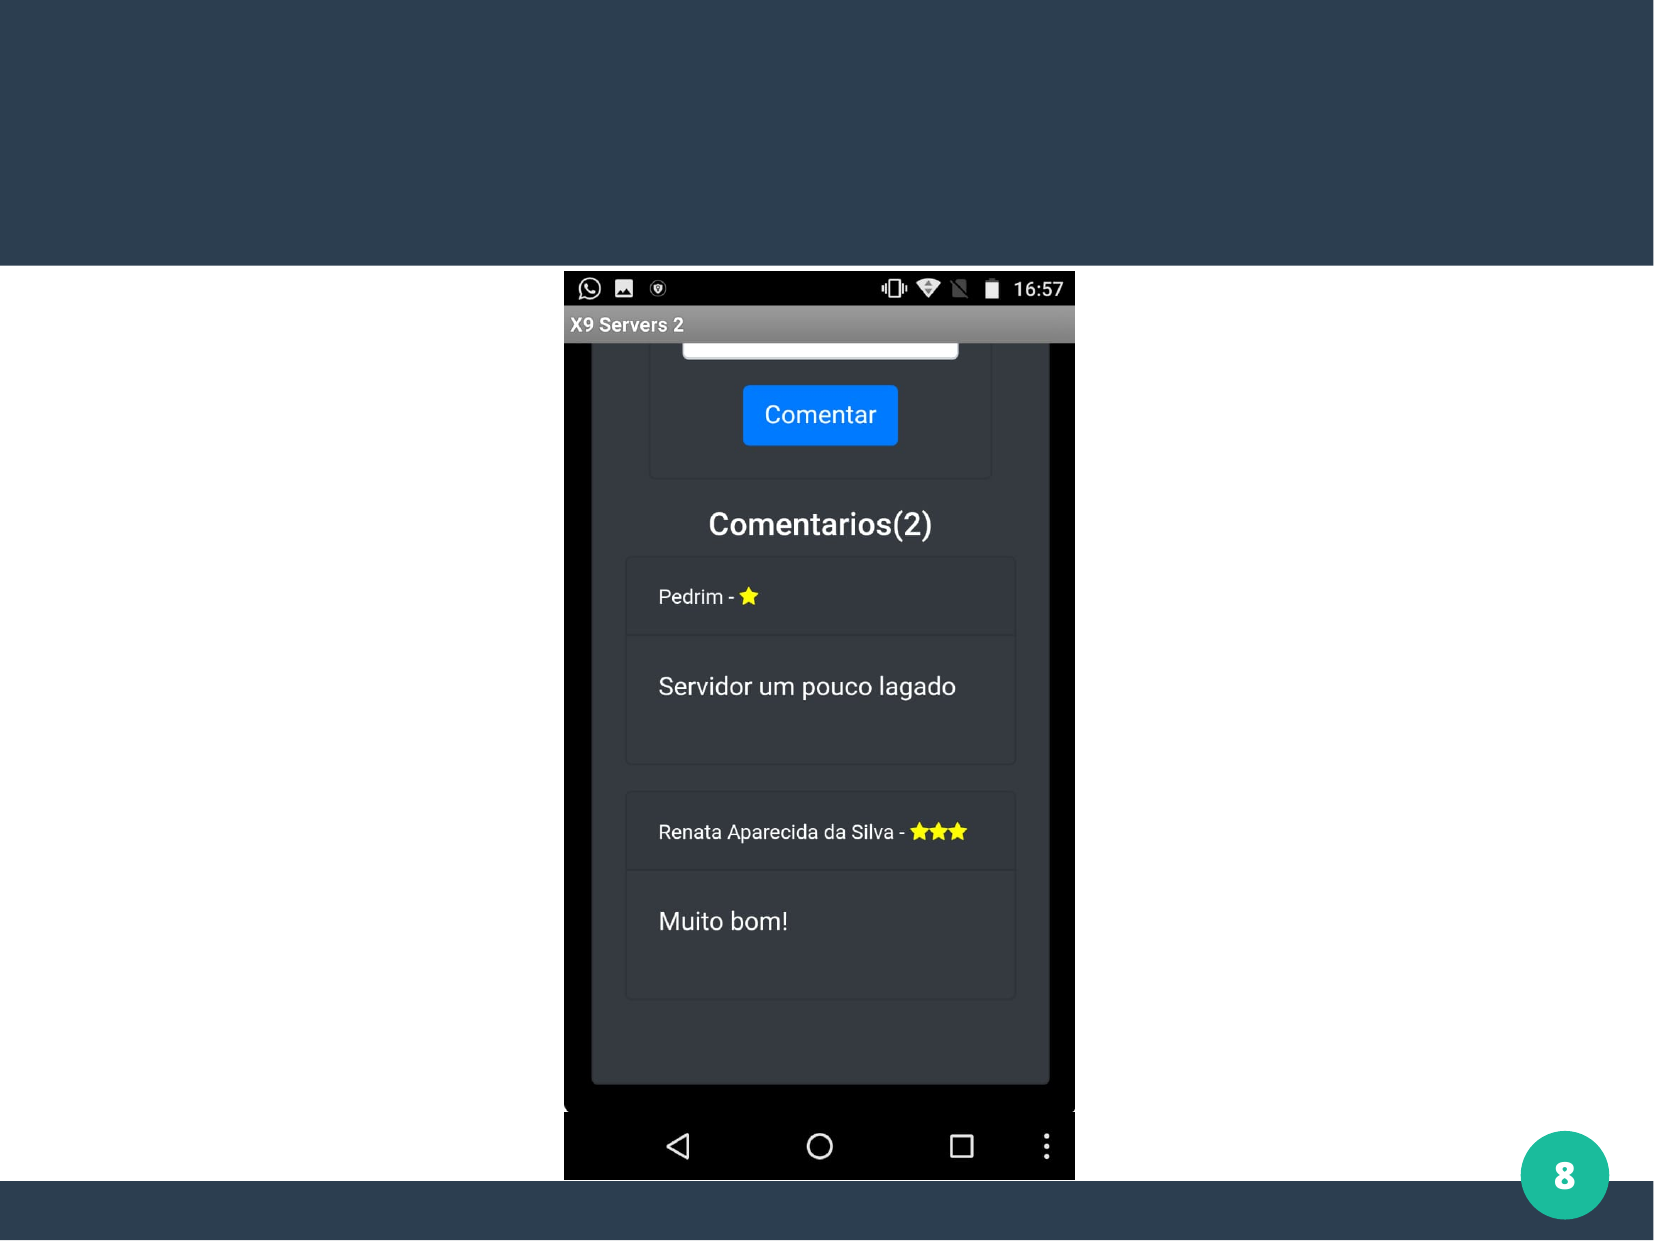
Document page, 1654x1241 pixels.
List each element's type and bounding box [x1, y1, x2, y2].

picture [564, 271, 1075, 1180]
